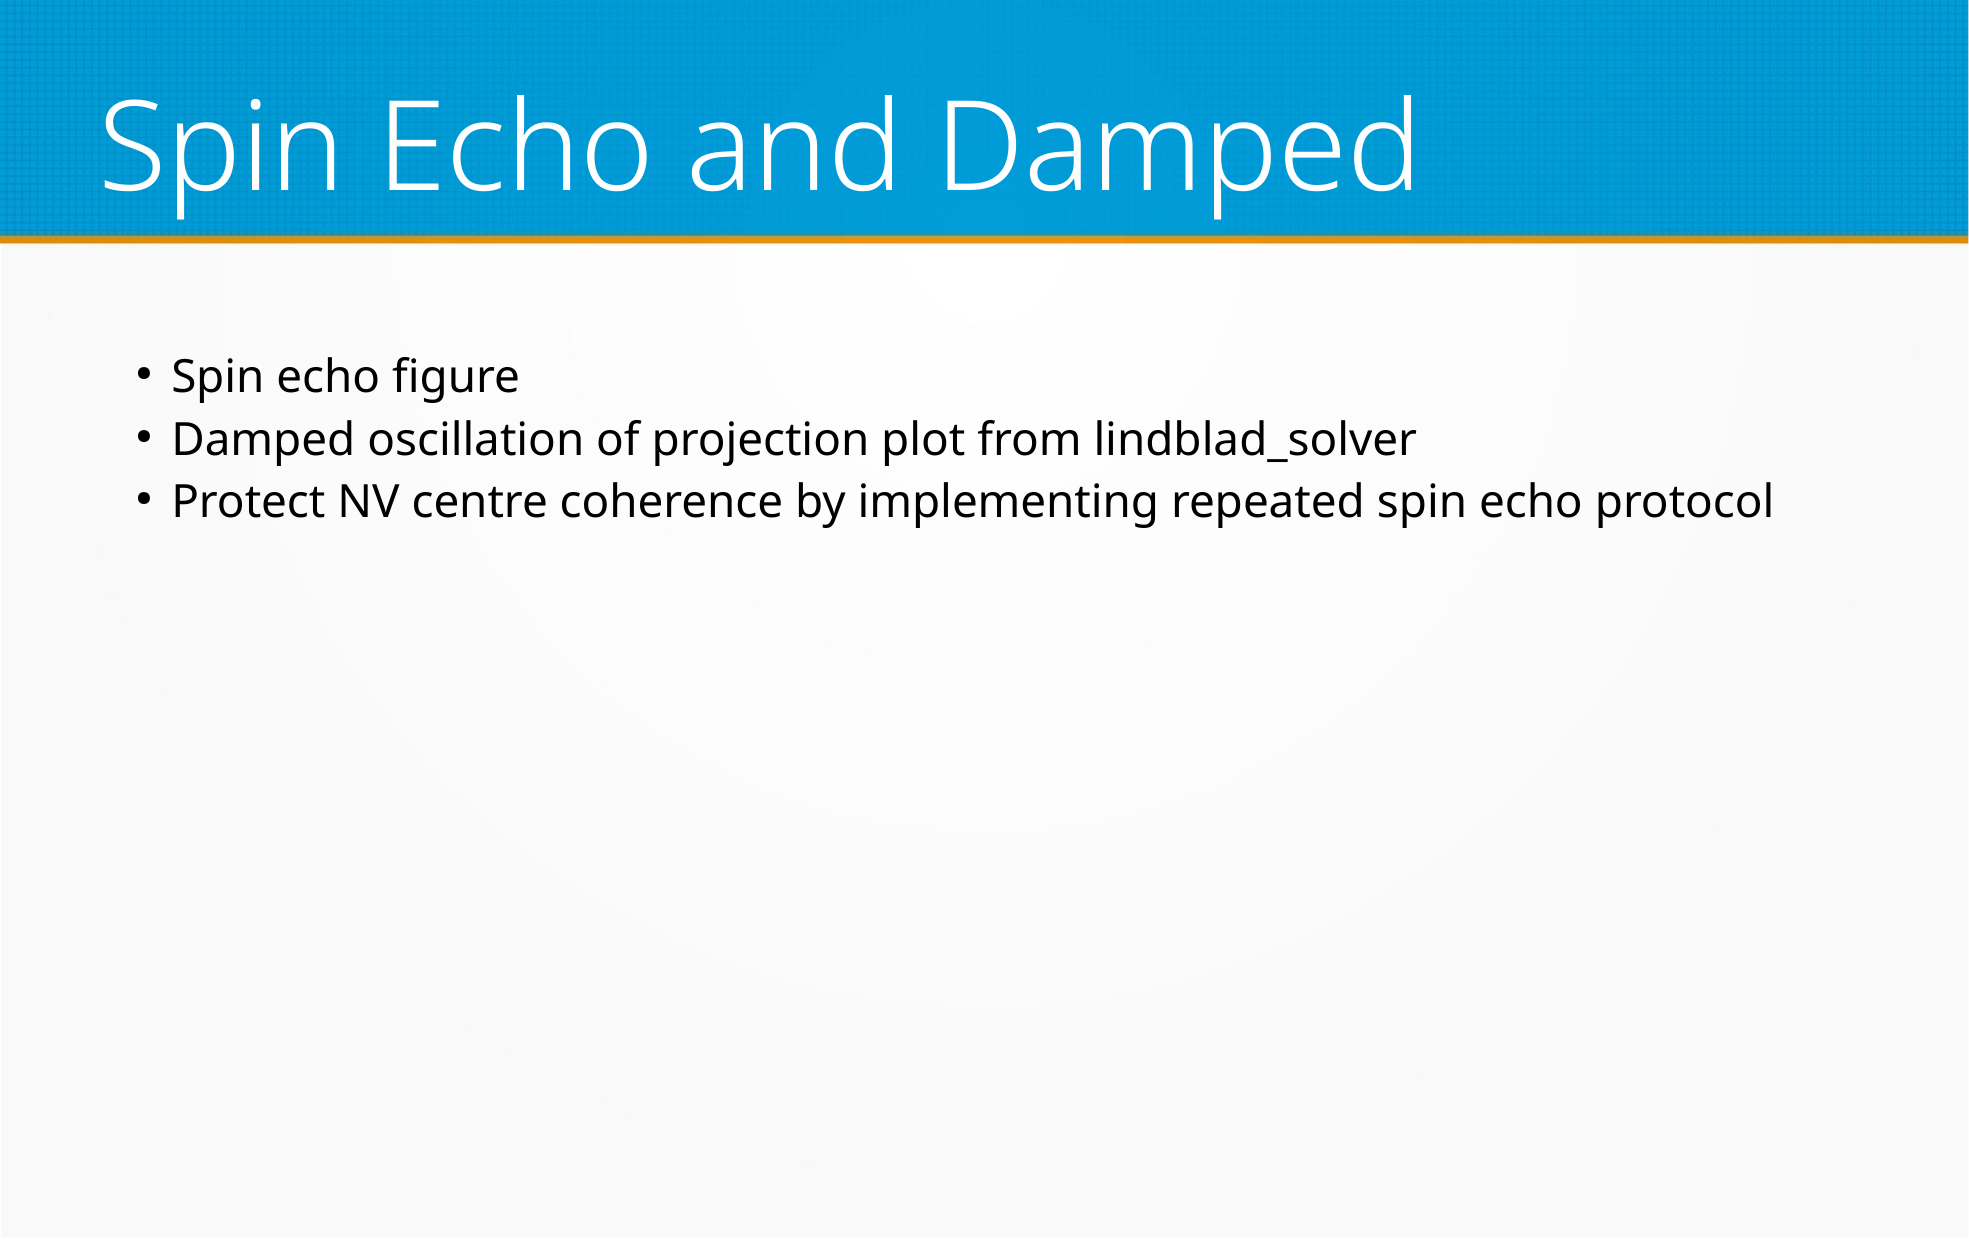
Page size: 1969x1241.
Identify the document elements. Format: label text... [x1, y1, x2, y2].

text_box Spin echo figure Damped oscillation of projection plot from lindblad_solver Protect NV centre coherence by implementing repeated spin echo protocol [129, 351, 1893, 524]
picture [0, 233, 1969, 1241]
title Spin Echo and Damped [98, 19, 1870, 227]
